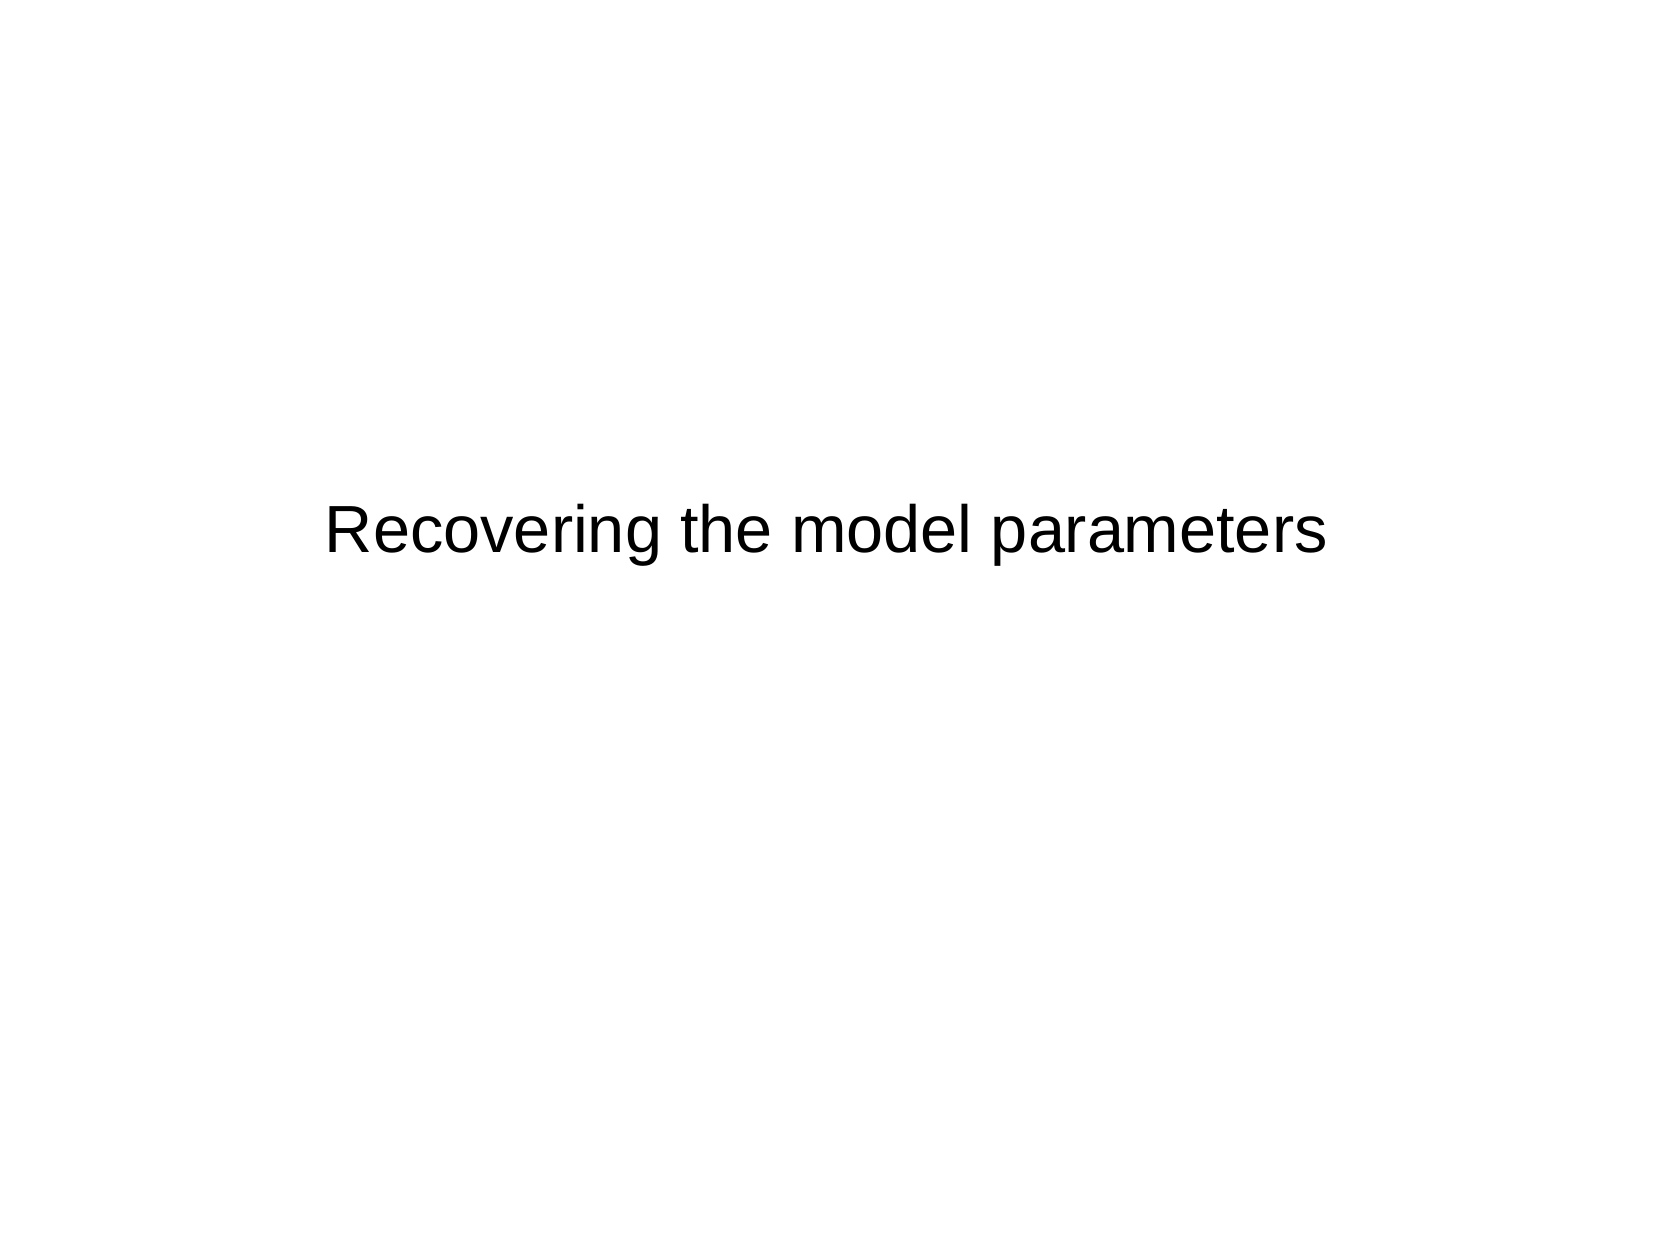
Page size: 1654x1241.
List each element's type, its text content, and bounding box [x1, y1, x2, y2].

subtitle Recovering the model parameters [82, 49, 1571, 1010]
